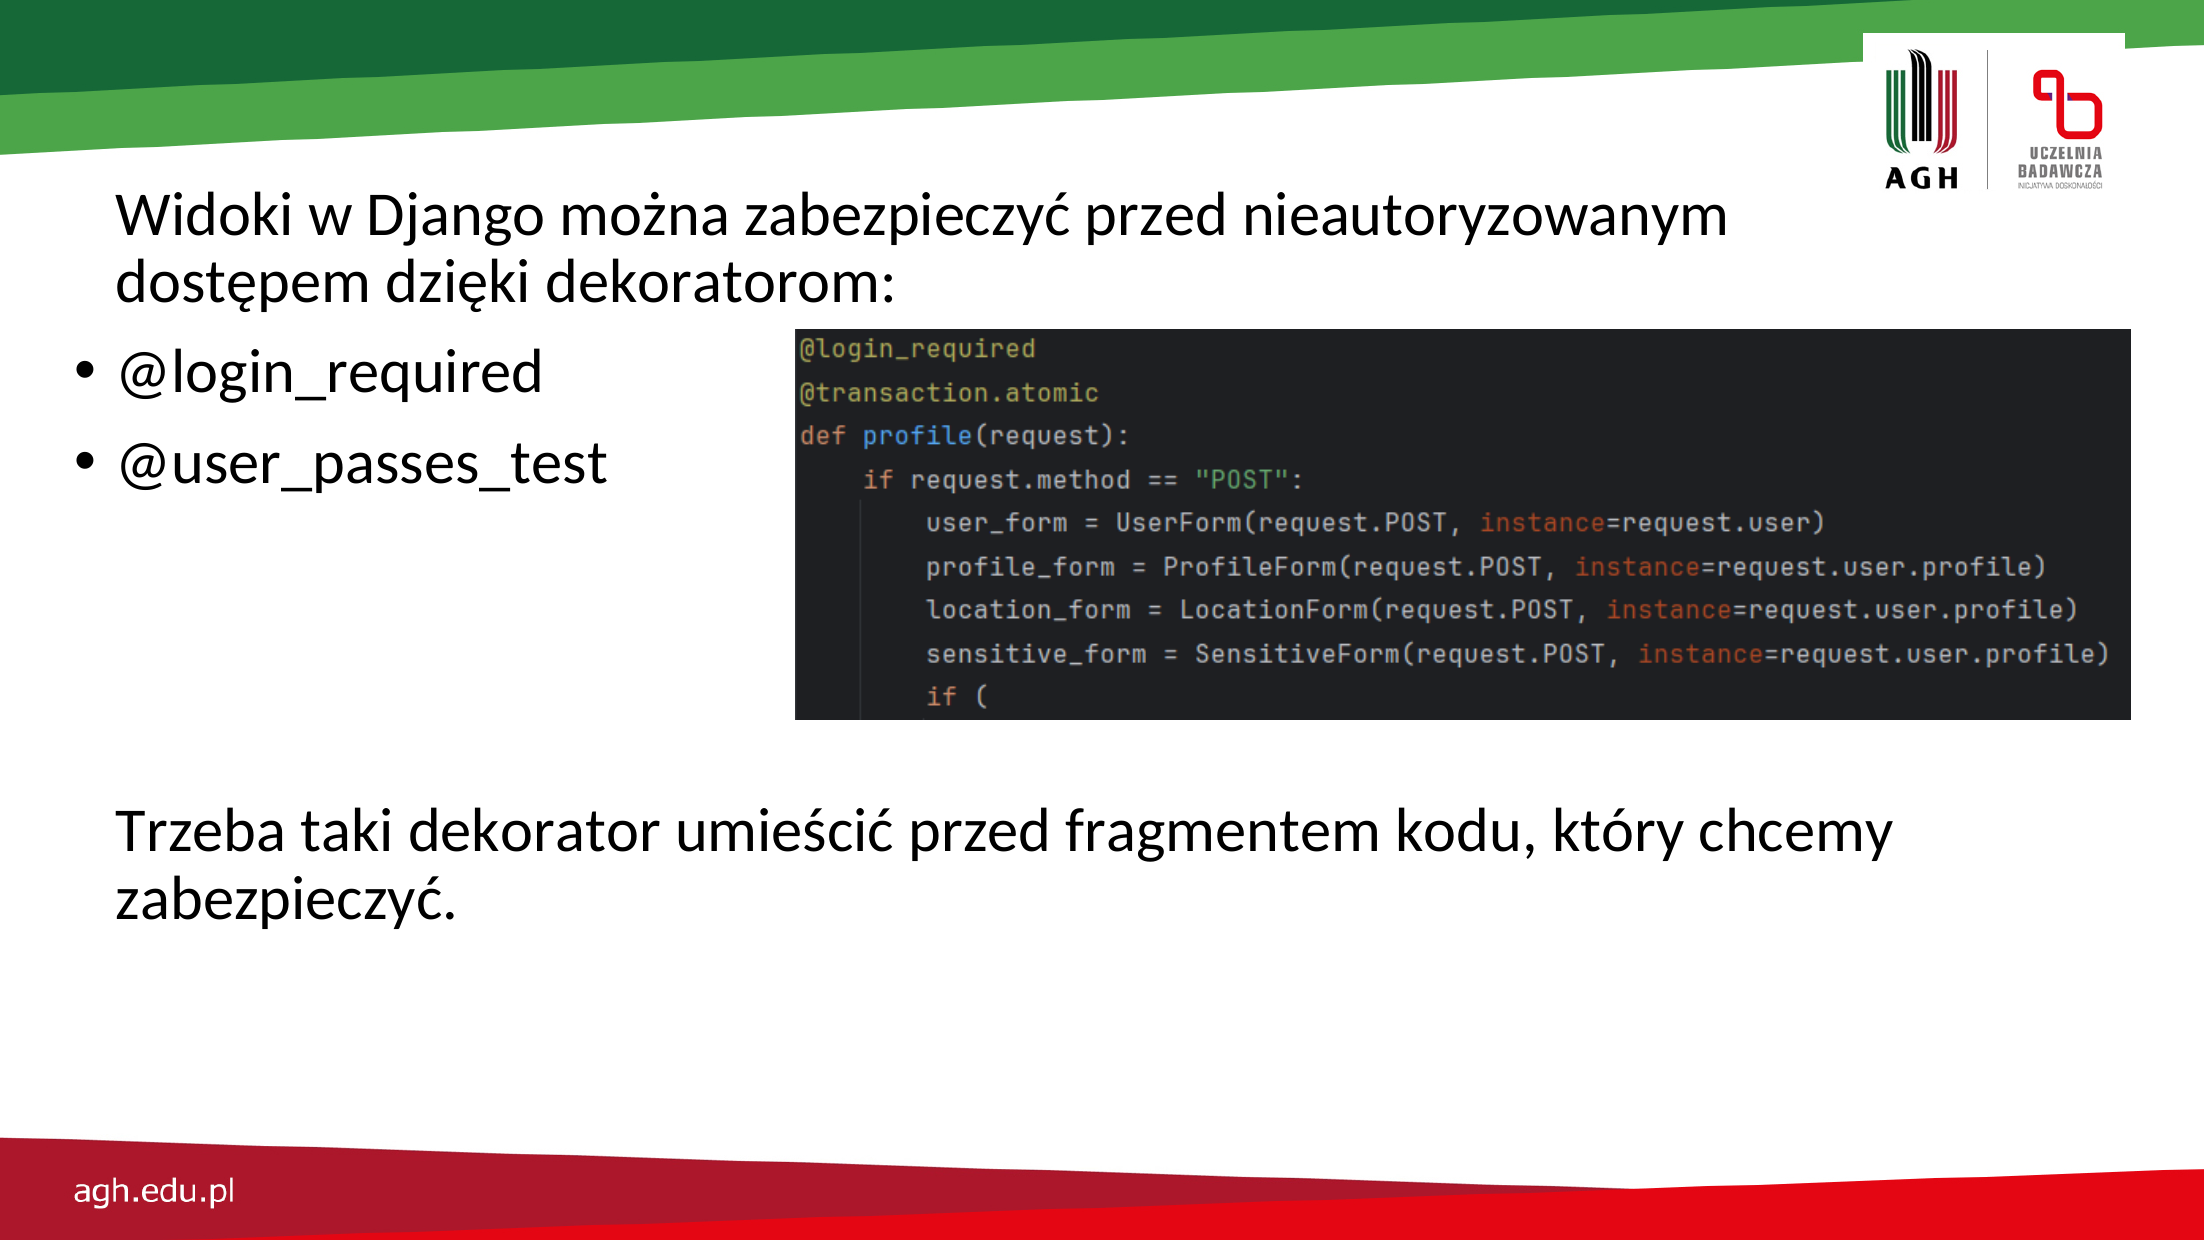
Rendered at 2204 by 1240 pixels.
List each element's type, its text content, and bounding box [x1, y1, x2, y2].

list Widoki w Django można zabezpieczyć przed nieautoryzowanym dostępem dzięki dekoratorom: @login_required @user_passes_test Trzeba taki dekorator umieścić przed fragmentem kodu, który chcemy zabezpieczyć. [60, 173, 1961, 961]
picture [0, 0, 2204, 1240]
